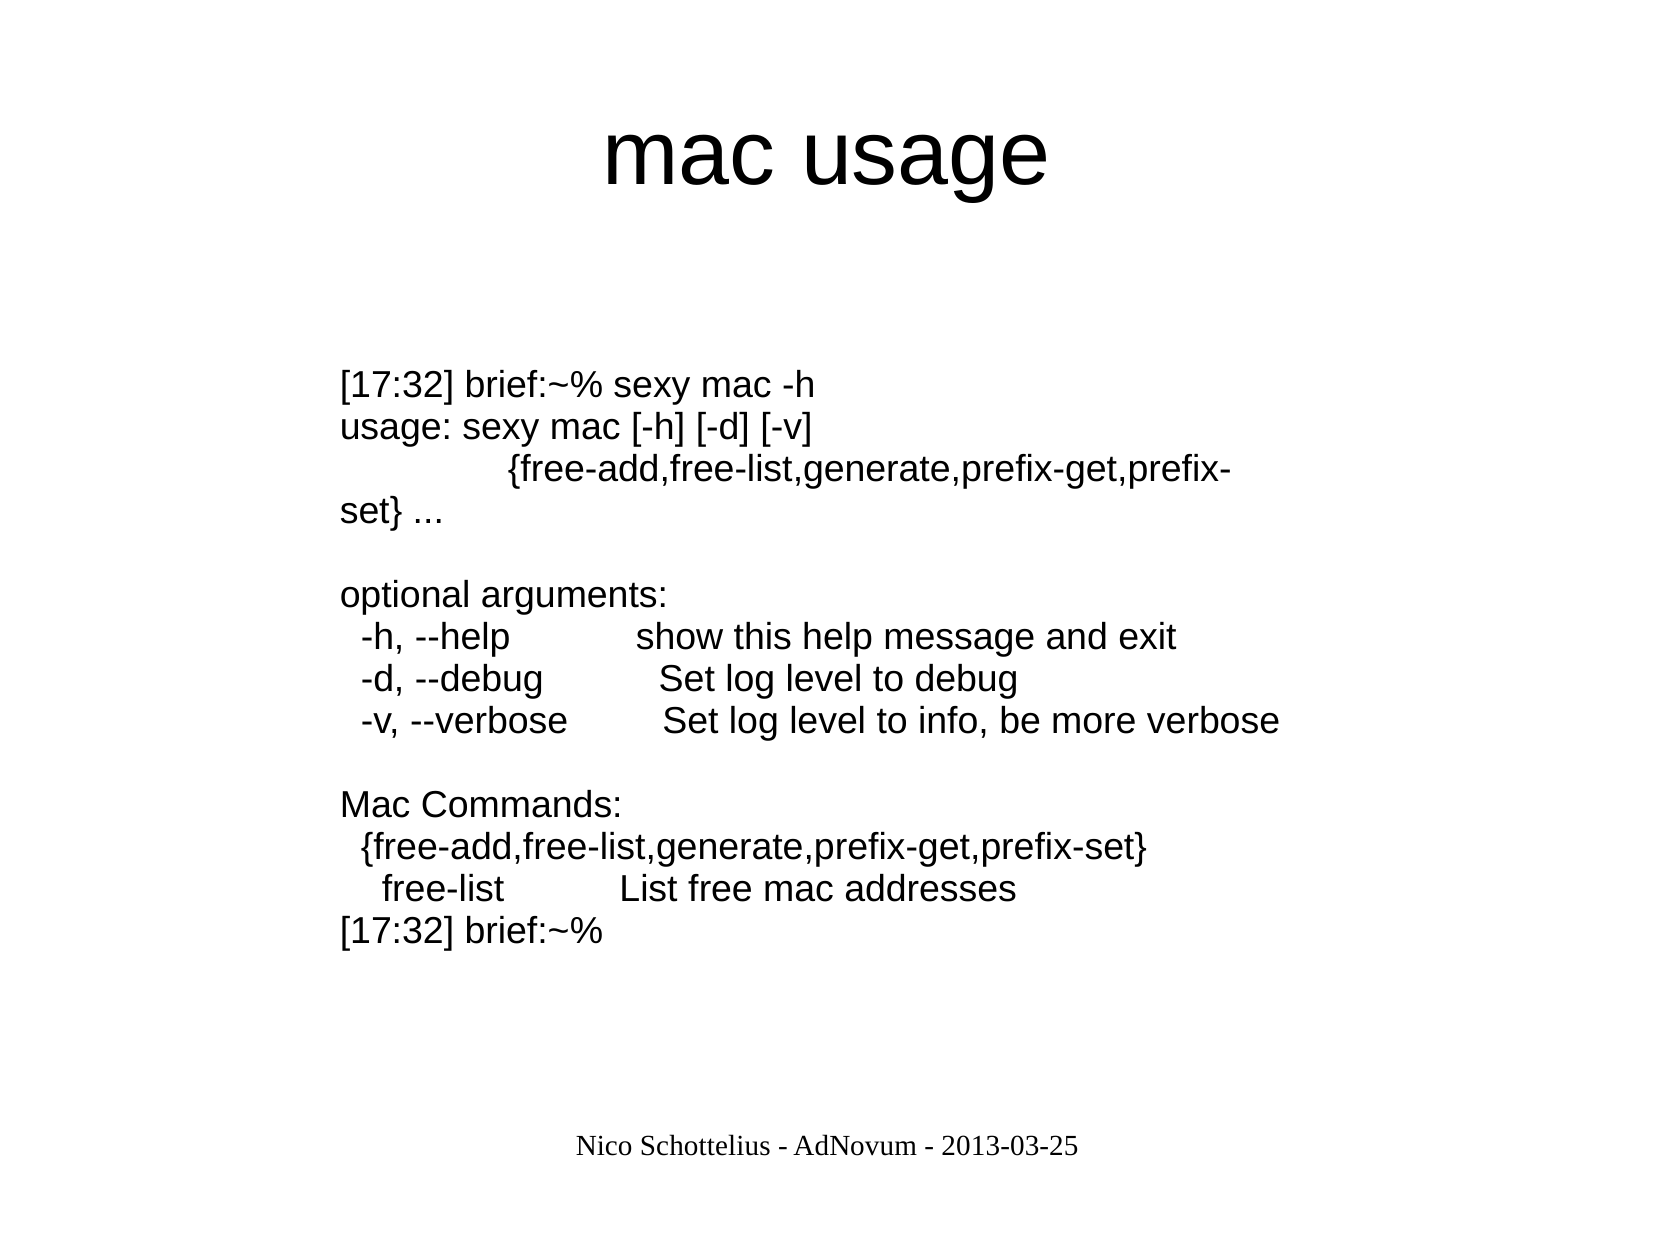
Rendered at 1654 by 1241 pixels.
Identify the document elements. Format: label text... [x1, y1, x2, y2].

title mac usage [82, 49, 1571, 257]
text_box [17:32] brief:~% sexy mac -h usage: sexy mac [-h] [-d] [-v] {free-add,free-list,generate,prefix-get,prefix-set} ... optional arguments: -h, --help show this help message and exit -d, --debug Set log level to debug -v, --verbose Set log level to info, be more verbose Mac Commands: {free-add,free-list,generate,prefix-get,prefix-set} free-list List free mac addresses [17:32] brief:~% [325, 356, 1350, 1022]
